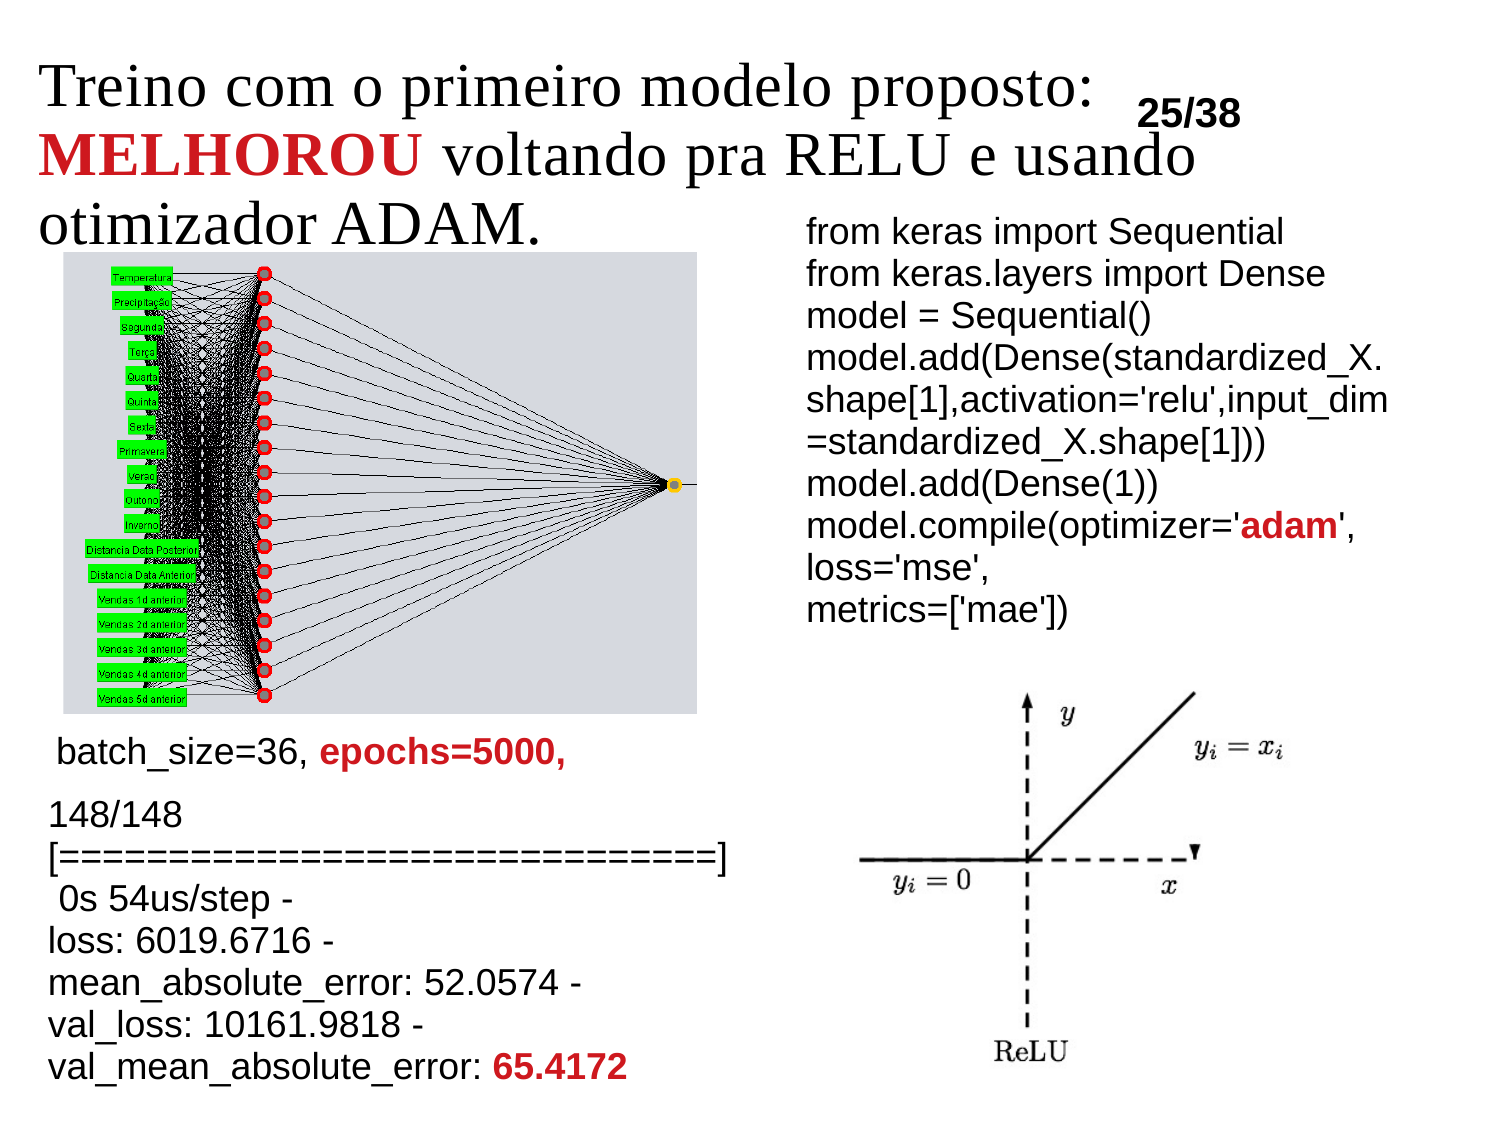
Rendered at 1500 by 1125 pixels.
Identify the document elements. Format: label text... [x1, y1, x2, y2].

text_box 25/38 [1122, 82, 1335, 144]
text_box 148/148 [==============================] 0s 54us/step - loss: 6019.6716 - mean_absolute_error: 52.0574 - val_loss: 10161.9818 - val_mean_absolute_error: 65.4172 [33, 786, 756, 1096]
picture [834, 661, 1323, 1083]
text_box batch_size=36, epochs=5000, [41, 722, 686, 786]
text_box Treino com o primeiro modelo proposto: MELHOROU voltando pra RELU e usando otimizador ADAM. [23, 43, 1500, 266]
text_box from keras import Sequential from keras.layers import Dense model = Sequential() model.add(Dense(standardized_X.shape[1],activation='relu',input_dim=standardized_X.shape[1])) model.add(Dense(1)) model.compile(optimizer='adam', loss='mse', metrics=['mae']) [791, 266, 1418, 638]
picture [63, 252, 697, 714]
